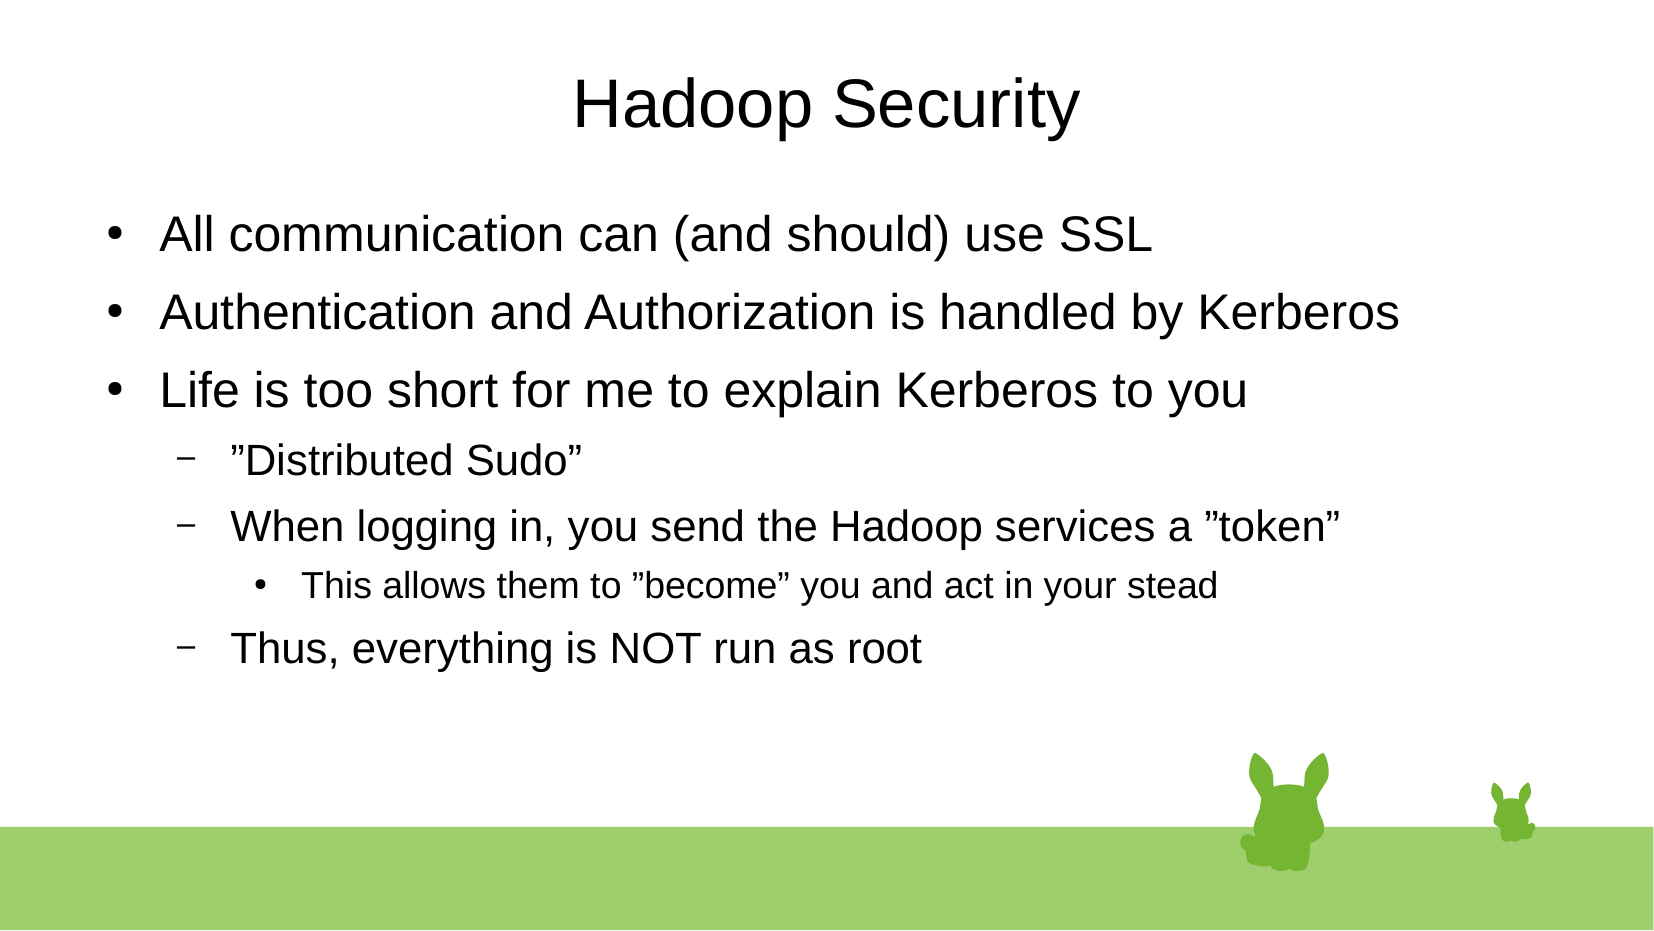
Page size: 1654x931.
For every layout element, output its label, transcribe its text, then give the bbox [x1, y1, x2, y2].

list All communication can (and should) use SSL Authentication and Authorization is handled by Kerberos Life is too short for me to explain Kerberos to you ”Distributed Sudo” When logging in, you send the Hadoop services a ”token” This allows them to ”become” you and act in your stead Thus, everything is NOT run as root [88, 206, 1565, 739]
title Hadoop Security [88, 29, 1565, 178]
